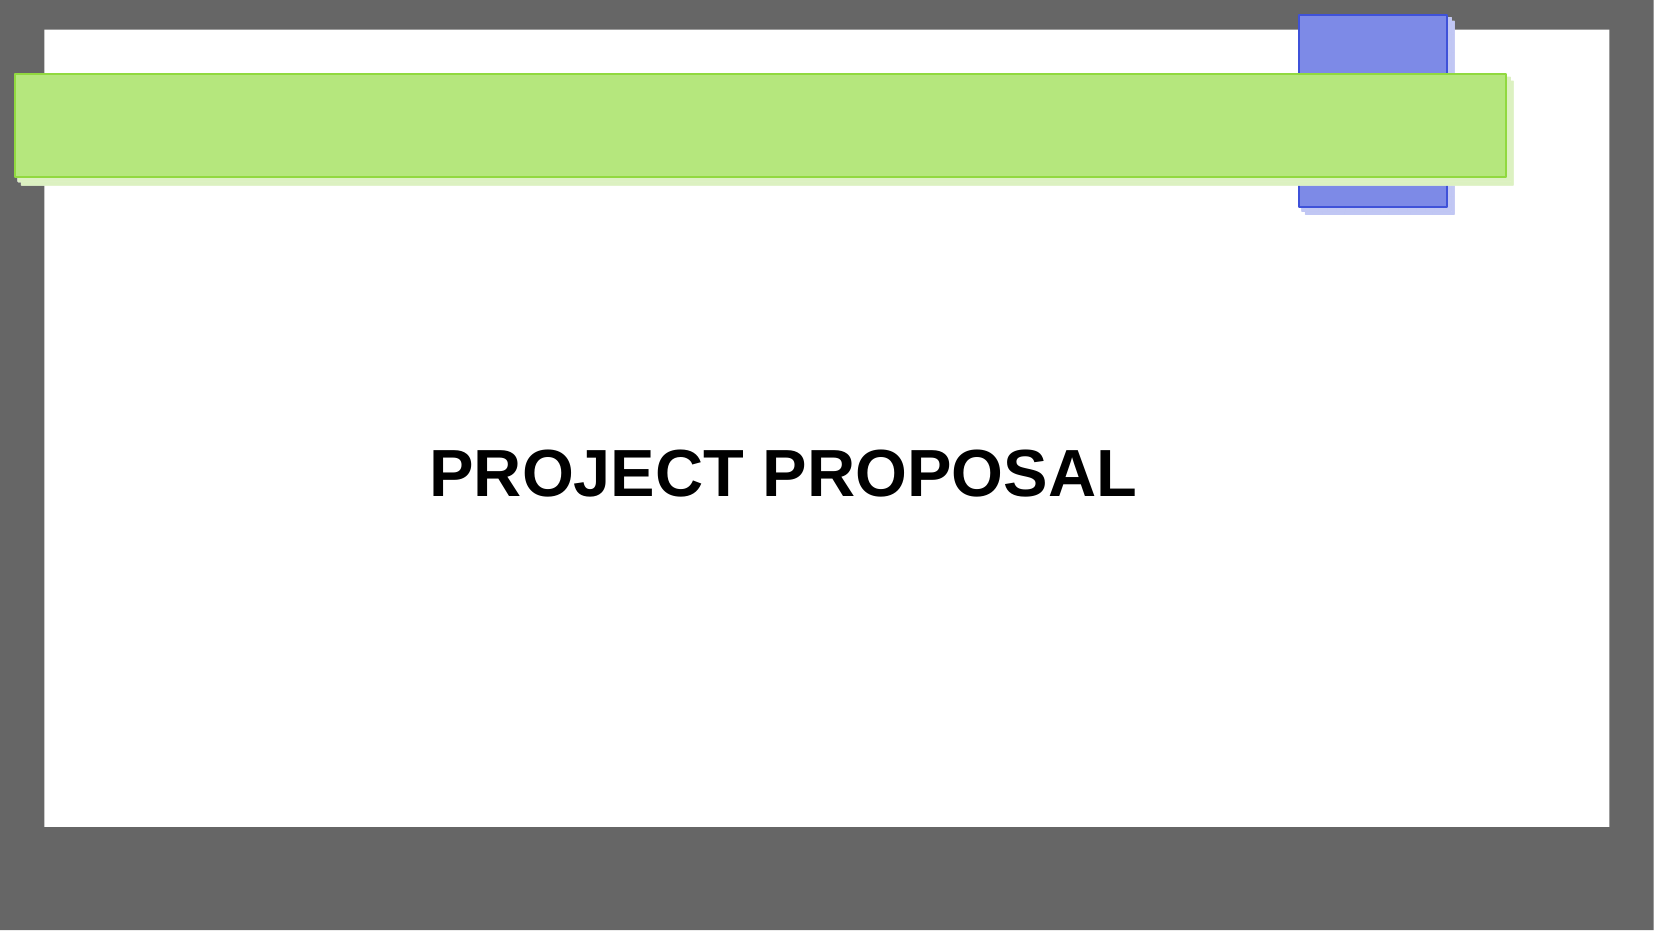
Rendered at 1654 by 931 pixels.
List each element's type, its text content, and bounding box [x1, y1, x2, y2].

subtitle PROJECT PROPOSAL [75, 233, 1493, 713]
